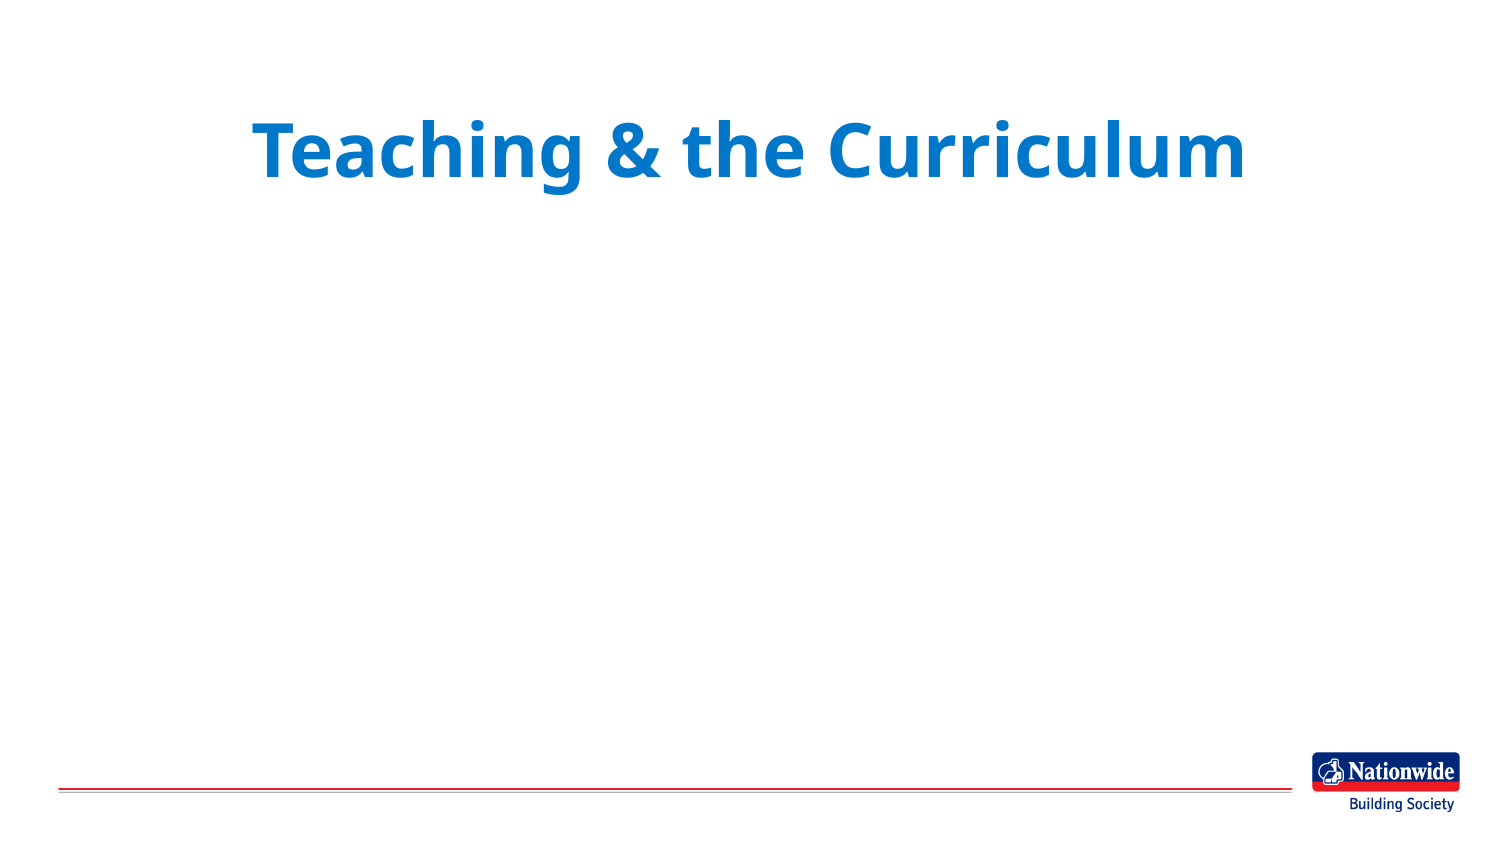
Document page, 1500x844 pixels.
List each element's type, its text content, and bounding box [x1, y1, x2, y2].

title Teaching & the Curriculum [0, 119, 1500, 193]
